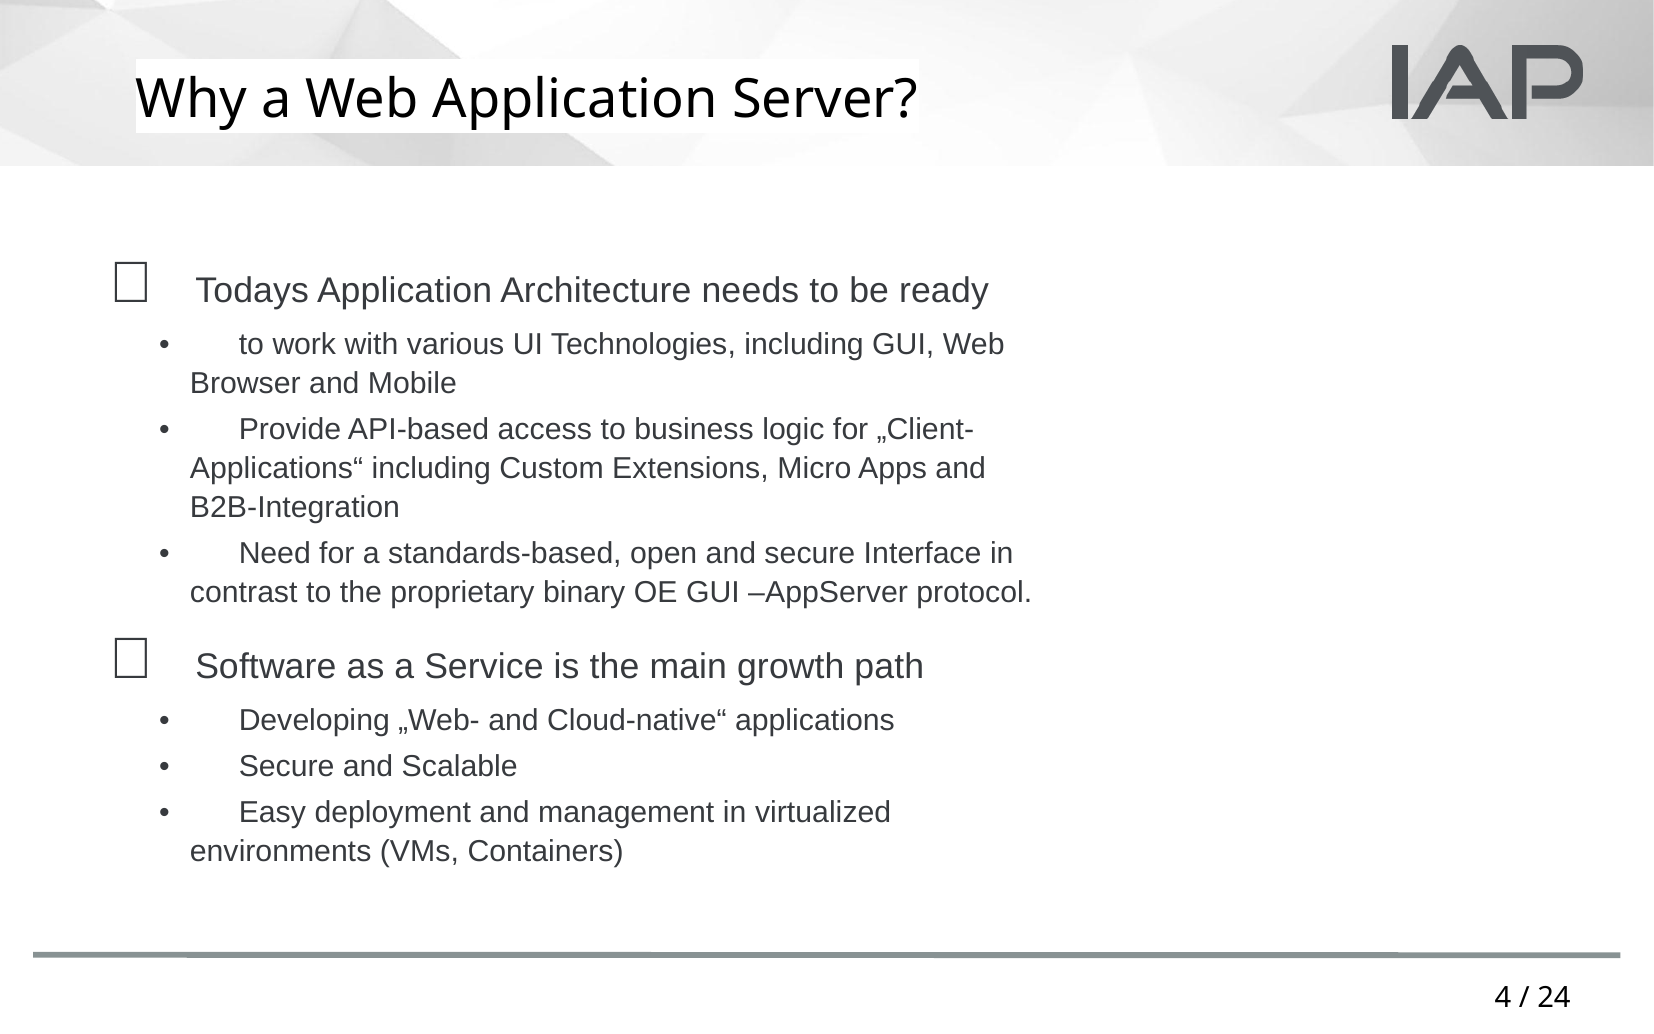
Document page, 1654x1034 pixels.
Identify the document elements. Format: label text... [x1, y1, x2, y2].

list  Todays Application Architecture needs to be ready • to work with various UI Technologies, including GUI, Web Browser and Mobile • Provide API-based access to business logic for „Client-Applications“ including Custom Extensions, Micro Apps and B2B-Integration • Need for a standards-based, open and secure Interface in contrast to the proprietary binary OE GUI –AppServer protocol.  Software as a Service is the main growth path • Developing „Web- and Cloud-native“ applications • Secure and Scalable • Easy deployment and management in virtualized environments (VMs, Containers) [109, 228, 1044, 880]
picture [0, 0, 1654, 166]
title Why a Web Application Server? [135, 41, 1264, 152]
